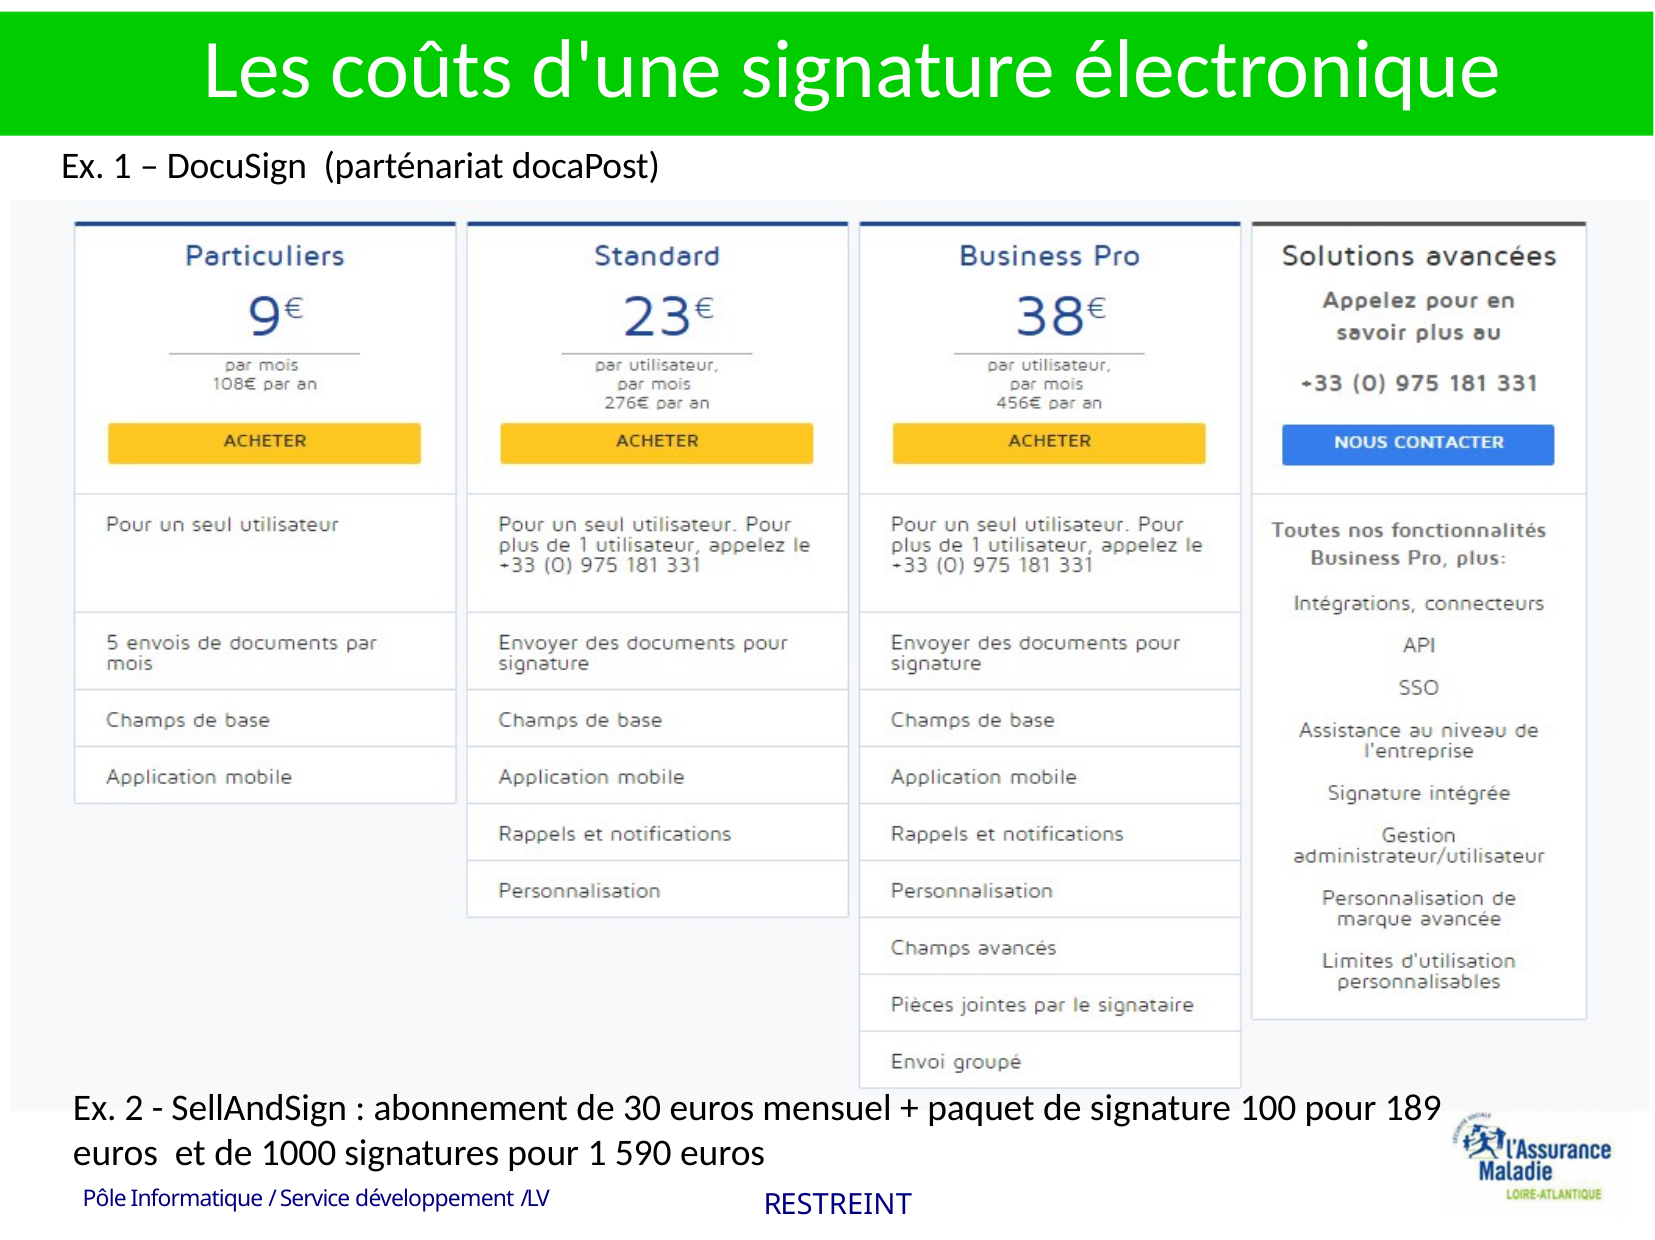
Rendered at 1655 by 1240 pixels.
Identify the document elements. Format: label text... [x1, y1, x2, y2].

text_box [1512, 11, 1654, 136]
text_box Pôle Informatique / Service développement /LV [80, 1183, 686, 1240]
text_box [0, 11, 191, 136]
text_box RESTREINT [761, 1185, 1064, 1240]
title Les coûts d'une signature électronique [191, 11, 1512, 136]
text_box Ex. 1 – DocuSign (parténariat docaPost) [59, 135, 674, 187]
text_box Ex. 2 - SellAndSign : abonnement de 30 euros mensuel + paquet de signature 100 pour 189 euros et de 1000 signatures pour 1 590 euros [70, 1076, 1453, 1173]
text_box [10, 200, 1650, 1111]
picture [1441, 1111, 1632, 1217]
